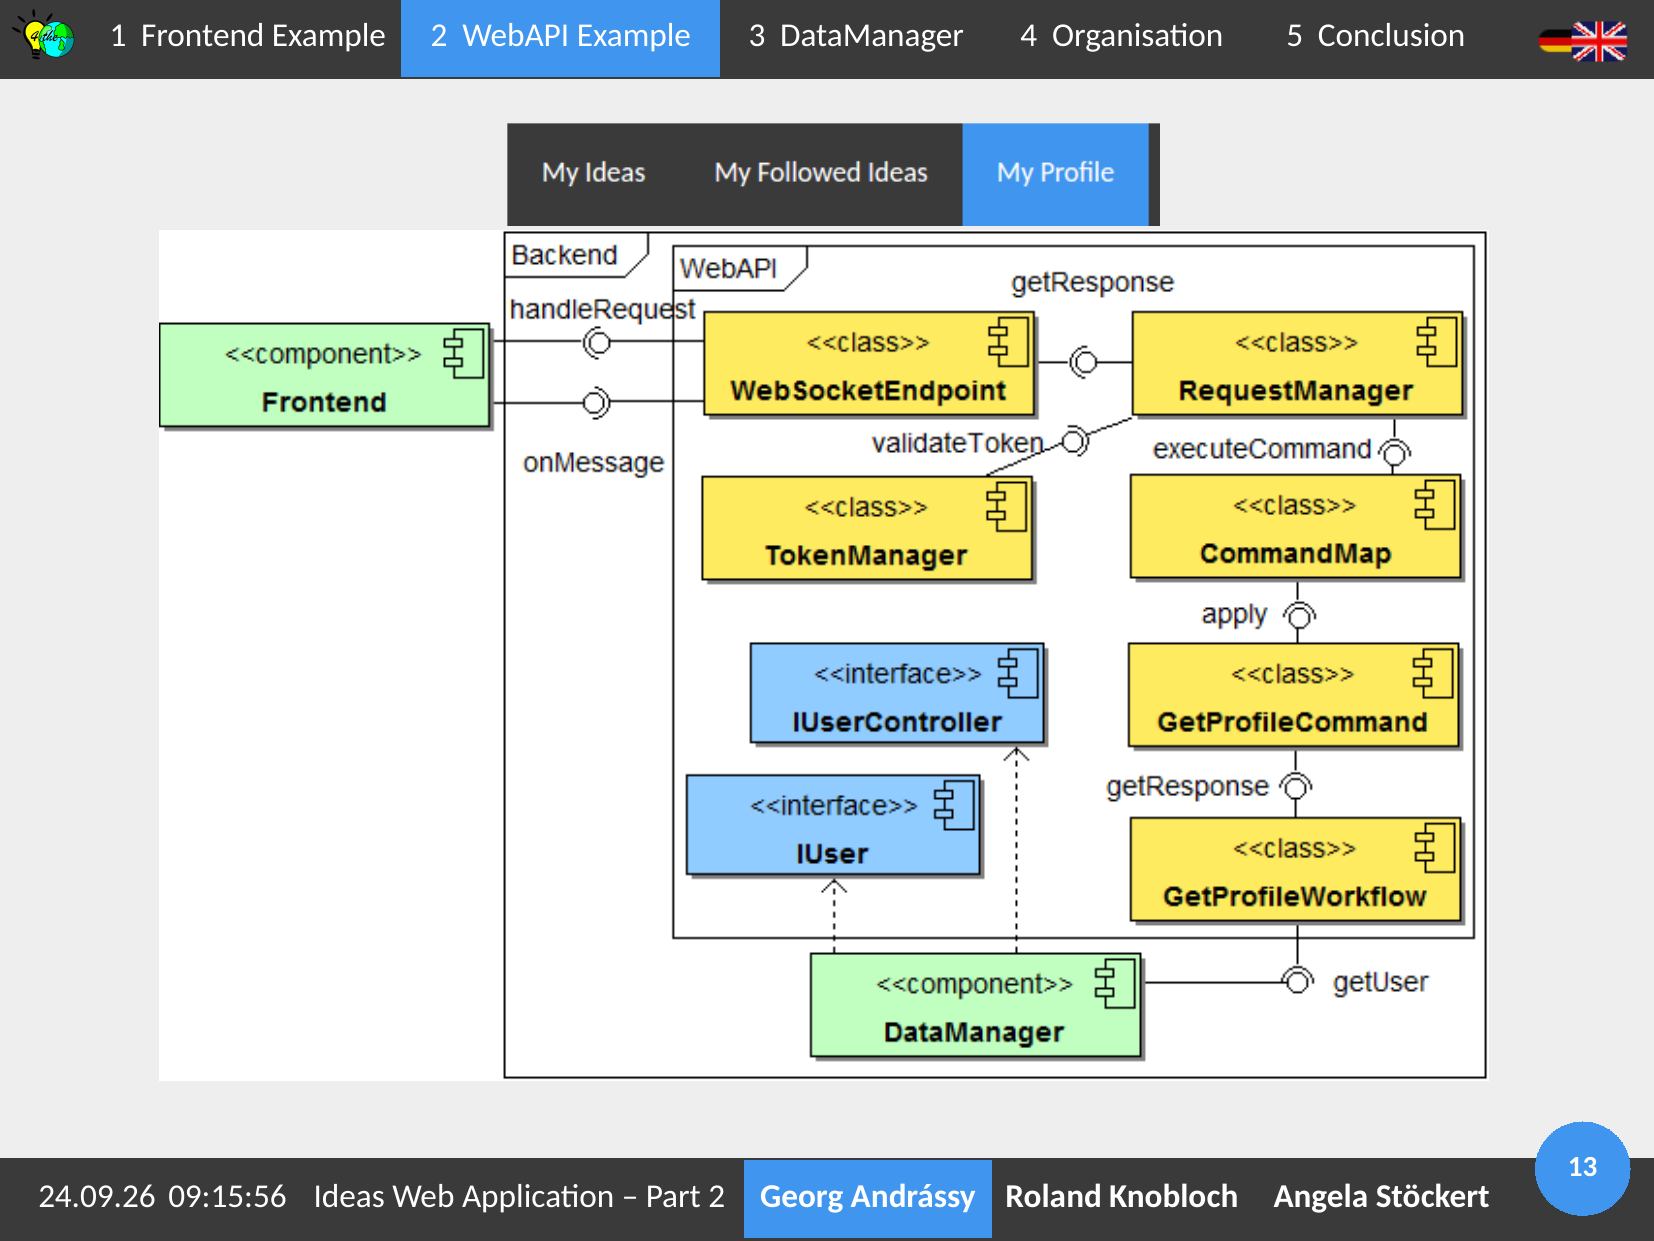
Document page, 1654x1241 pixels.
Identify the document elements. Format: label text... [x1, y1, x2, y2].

text_box Georg Andrássy [744, 1160, 992, 1238]
text_box Ideas Web Application – Part 2 [307, 1160, 733, 1238]
text_box 2 WebAPI Example [401, 0, 720, 77]
text_box Roland Knobloch [992, 1160, 1251, 1238]
text_box 3 DataManager [720, 0, 992, 77]
text_box 1 Frontend Example [94, 0, 401, 77]
picture [159, 230, 1489, 1081]
picture [2, 0, 83, 79]
picture [1536, 18, 1629, 64]
picture [506, 122, 1160, 226]
text_box 4 Organisation [992, 0, 1251, 77]
text_box 5 Conclusion [1251, 0, 1501, 77]
text_box Angela Stöckert [1251, 1160, 1512, 1238]
